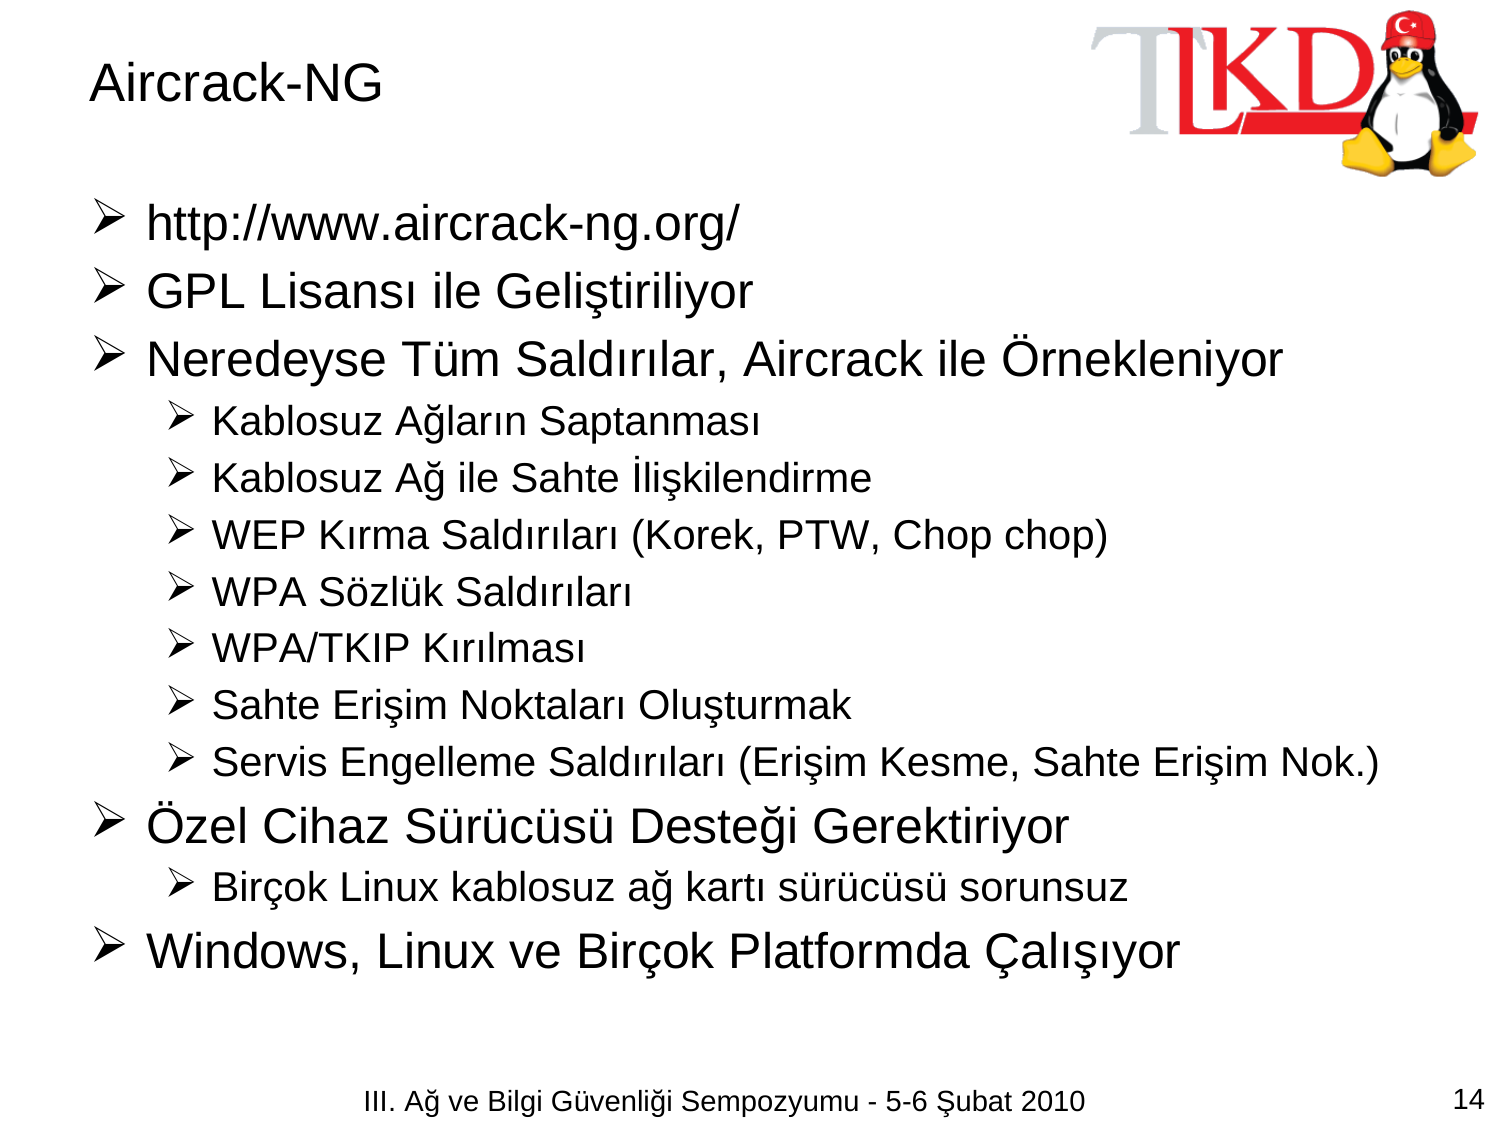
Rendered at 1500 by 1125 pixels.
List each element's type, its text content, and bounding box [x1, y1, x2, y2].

picture [1087, 0, 1491, 188]
list http://www.aircrack-ng.org/ GPL Lisansı ile Geliştiriliyor Neredeyse Tüm Saldırılar, Aircrack ile Örnekleniyor Kablosuz Ağların Saptanması Kablosuz Ağ ile Sahte İlişkilendirme WEP Kırma Saldırıları (Korek, PTW, Chop chop) WPA Sözlük Saldırıları WPA/TKIP Kırılması Sahte Erişim Noktaları Oluşturmak Servis Engelleme Saldırıları (Erişim Kesme, Sahte Erişim Nok.) Özel Cihaz Sürücüsü Desteği Gerektiriyor Birçok Linux kablosuz ağ kartı sürücüsü sorunsuz Windows, Linux ve Birçok Platformda Çalışıyor [75, 187, 1426, 1013]
title Aircrack-NG [75, 45, 1070, 151]
